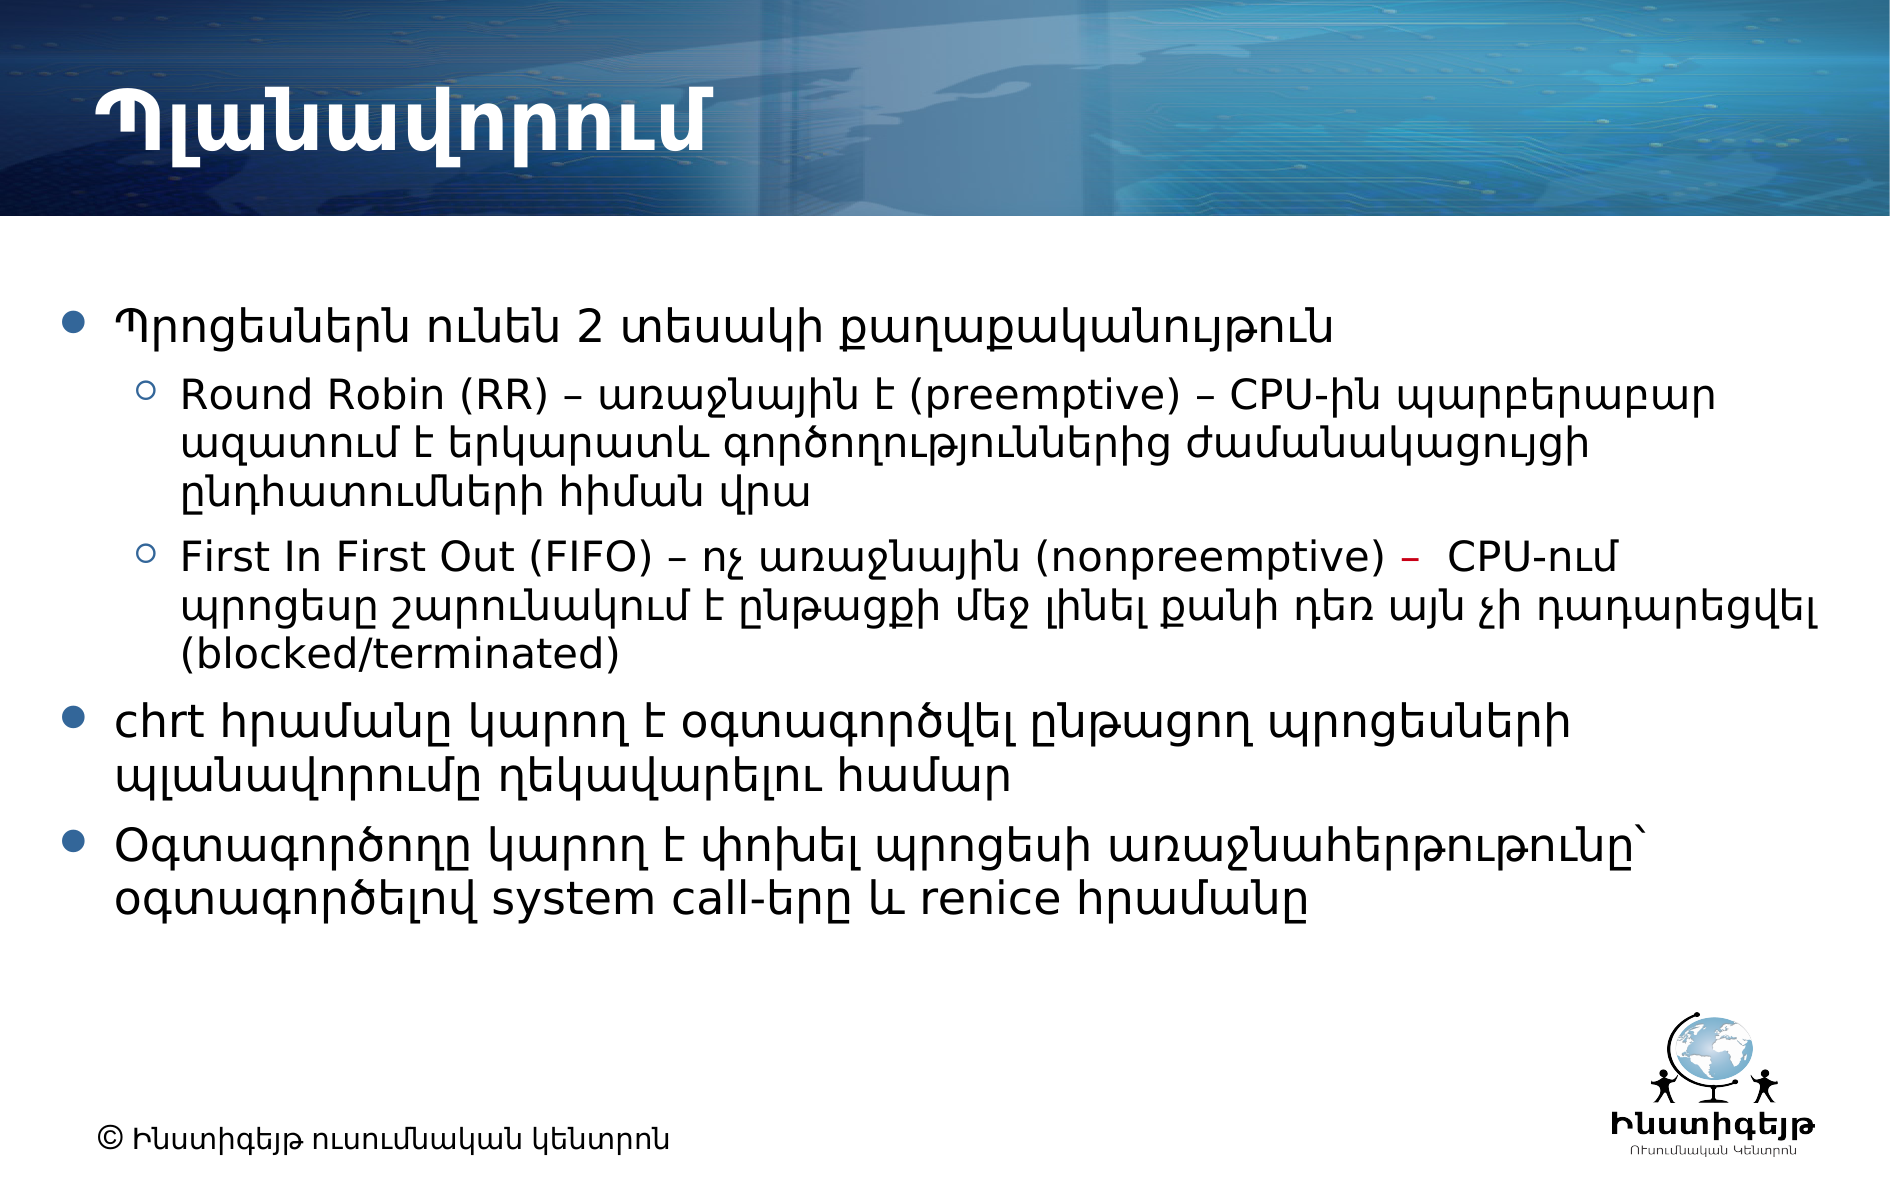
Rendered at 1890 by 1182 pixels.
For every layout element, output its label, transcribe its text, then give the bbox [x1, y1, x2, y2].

picture [1612, 1012, 1815, 1157]
title Պլանավորում [94, 47, 1793, 217]
picture [0, 0, 1890, 216]
list Պրոցեսներն ունեն 2 տեսակի քաղաքականույթուն Round Robin (RR) – առաջնային է (preemptive) – CPU-ին պարբերաբար ազատում է երկարատև գործողություններից ժամանակացույցի ընդհատումների հիման վրա First In First Out (FIFO) – ոչ առաջնային (nonpreemptive) – CPU-ում պրոցեսը շարունակում է ընթացքի մեջ լինել քանի դեռ այն չի դադարեցվել (blocked/terminated) chrt հրամանը կարող է օգտագործվել ընթացող պրոցեսների պլանավորումը ղեկավարելու համար Օգտագործողը կարող է փոխել պրոցեսի առաջնահերթութունը՝ օգտագործելով system call-երը և renice հրամանը [59, 300, 1831, 926]
